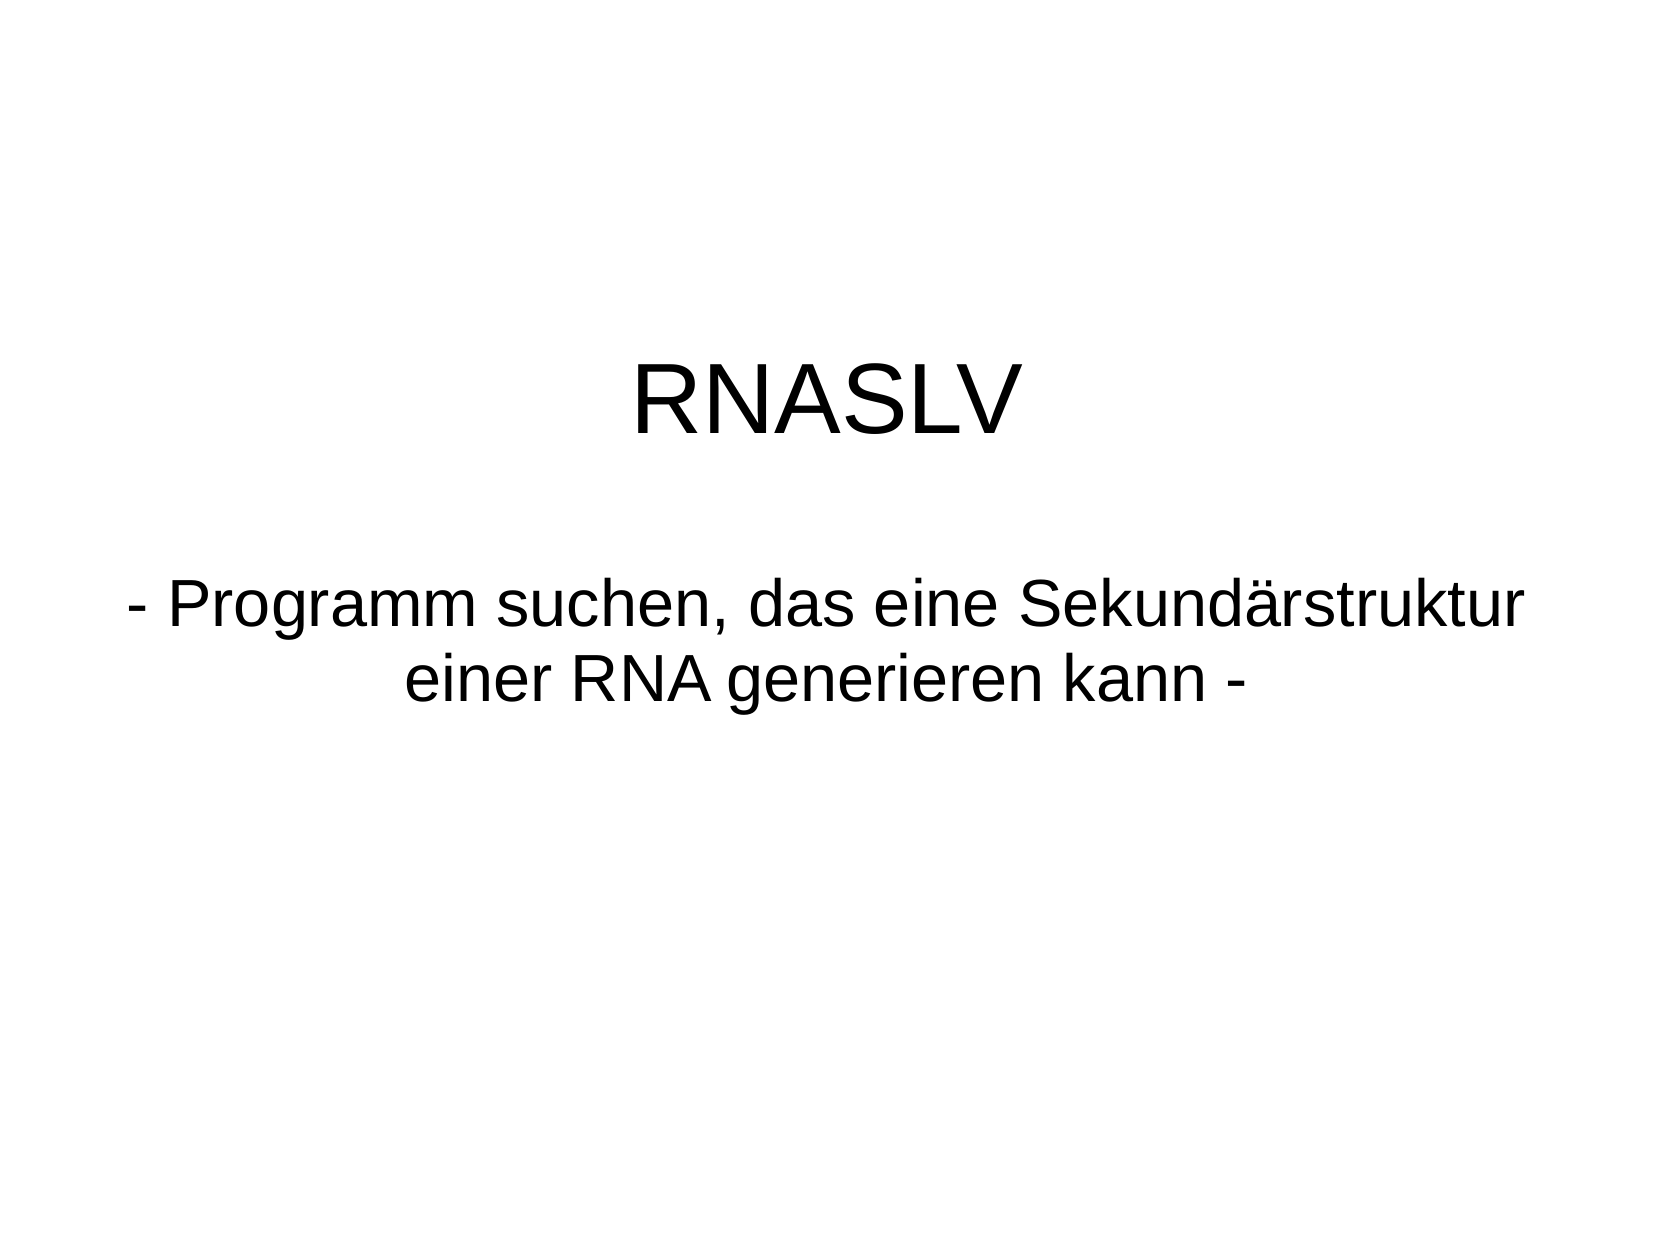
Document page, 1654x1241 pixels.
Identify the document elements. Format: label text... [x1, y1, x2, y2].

subtitle RNASLV - Programm suchen, das eine Sekundärstruktur einer RNA generieren kann - [82, 49, 1571, 1010]
